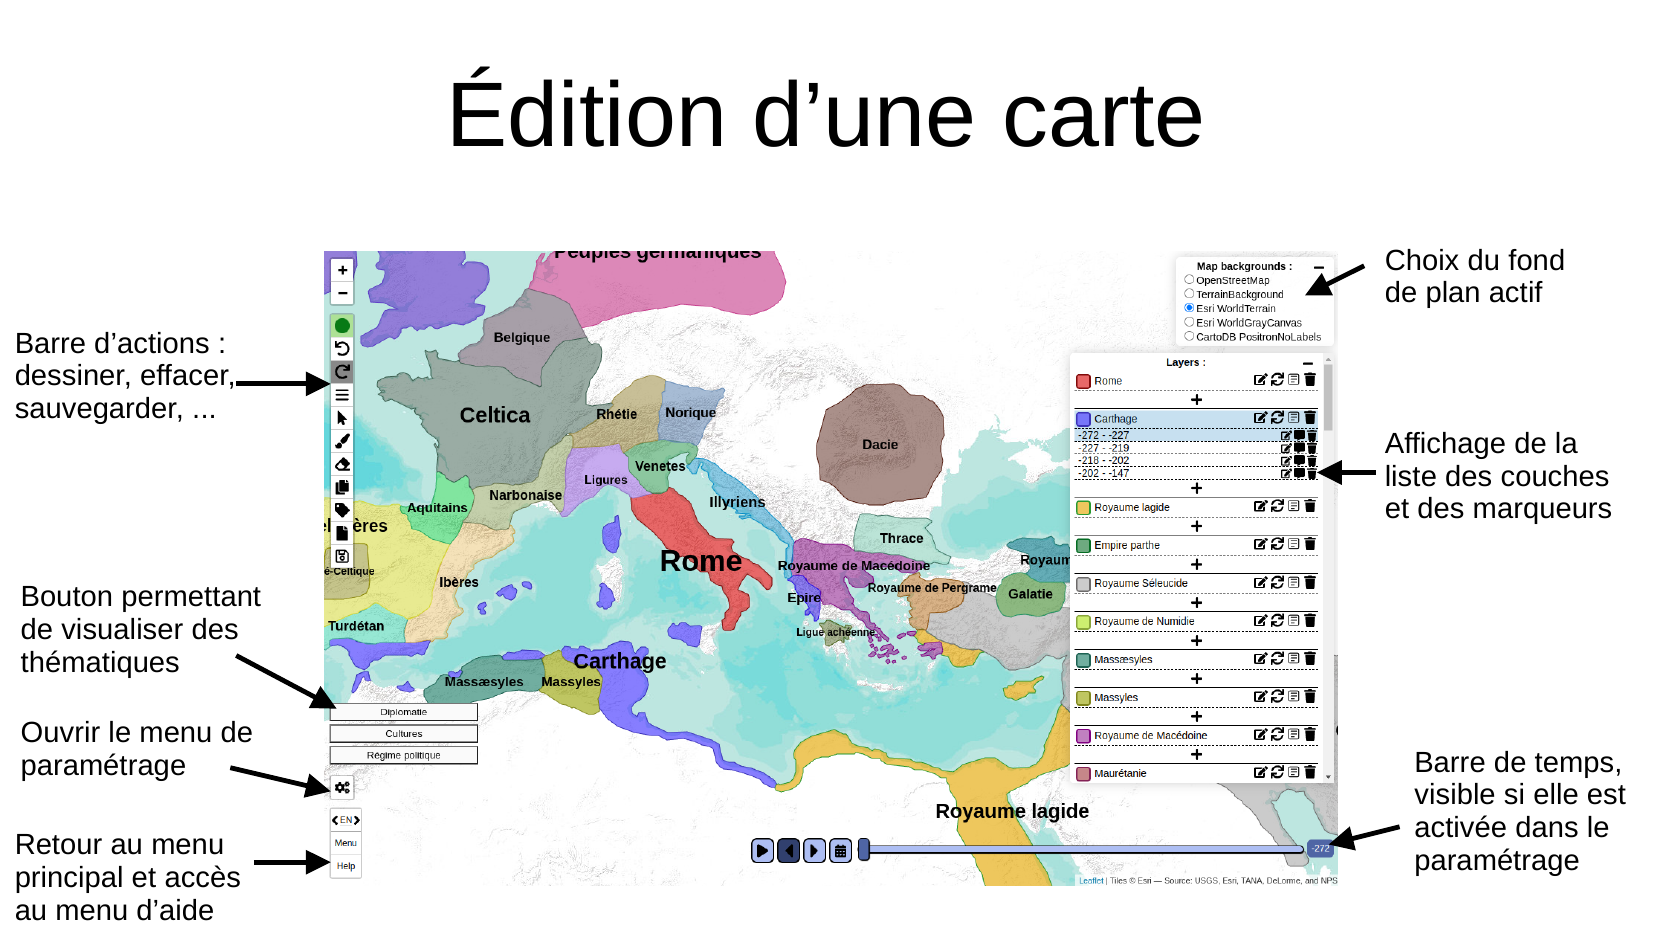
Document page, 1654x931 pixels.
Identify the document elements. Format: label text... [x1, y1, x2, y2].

text_box Bouton permettant de visualiser des thématiques [5, 572, 296, 687]
picture [324, 251, 1338, 886]
text_box Choix du fond de plan actif [1370, 236, 1607, 321]
text_box Barre de temps, visible si elle est activée dans le paramétrage [1399, 738, 1654, 892]
text_box Retour au menu principal et accès au menu d’aide [0, 820, 296, 931]
text_box Ouvrir le menu de paramétrage [5, 708, 296, 798]
title Édition d’une carte [82, 37, 1571, 193]
text_box Affichage de la liste des couches et des marqueurs [1370, 419, 1636, 574]
text_box Barre d’actions : dessiner, effacer, sauvegarder, ... [0, 319, 296, 443]
